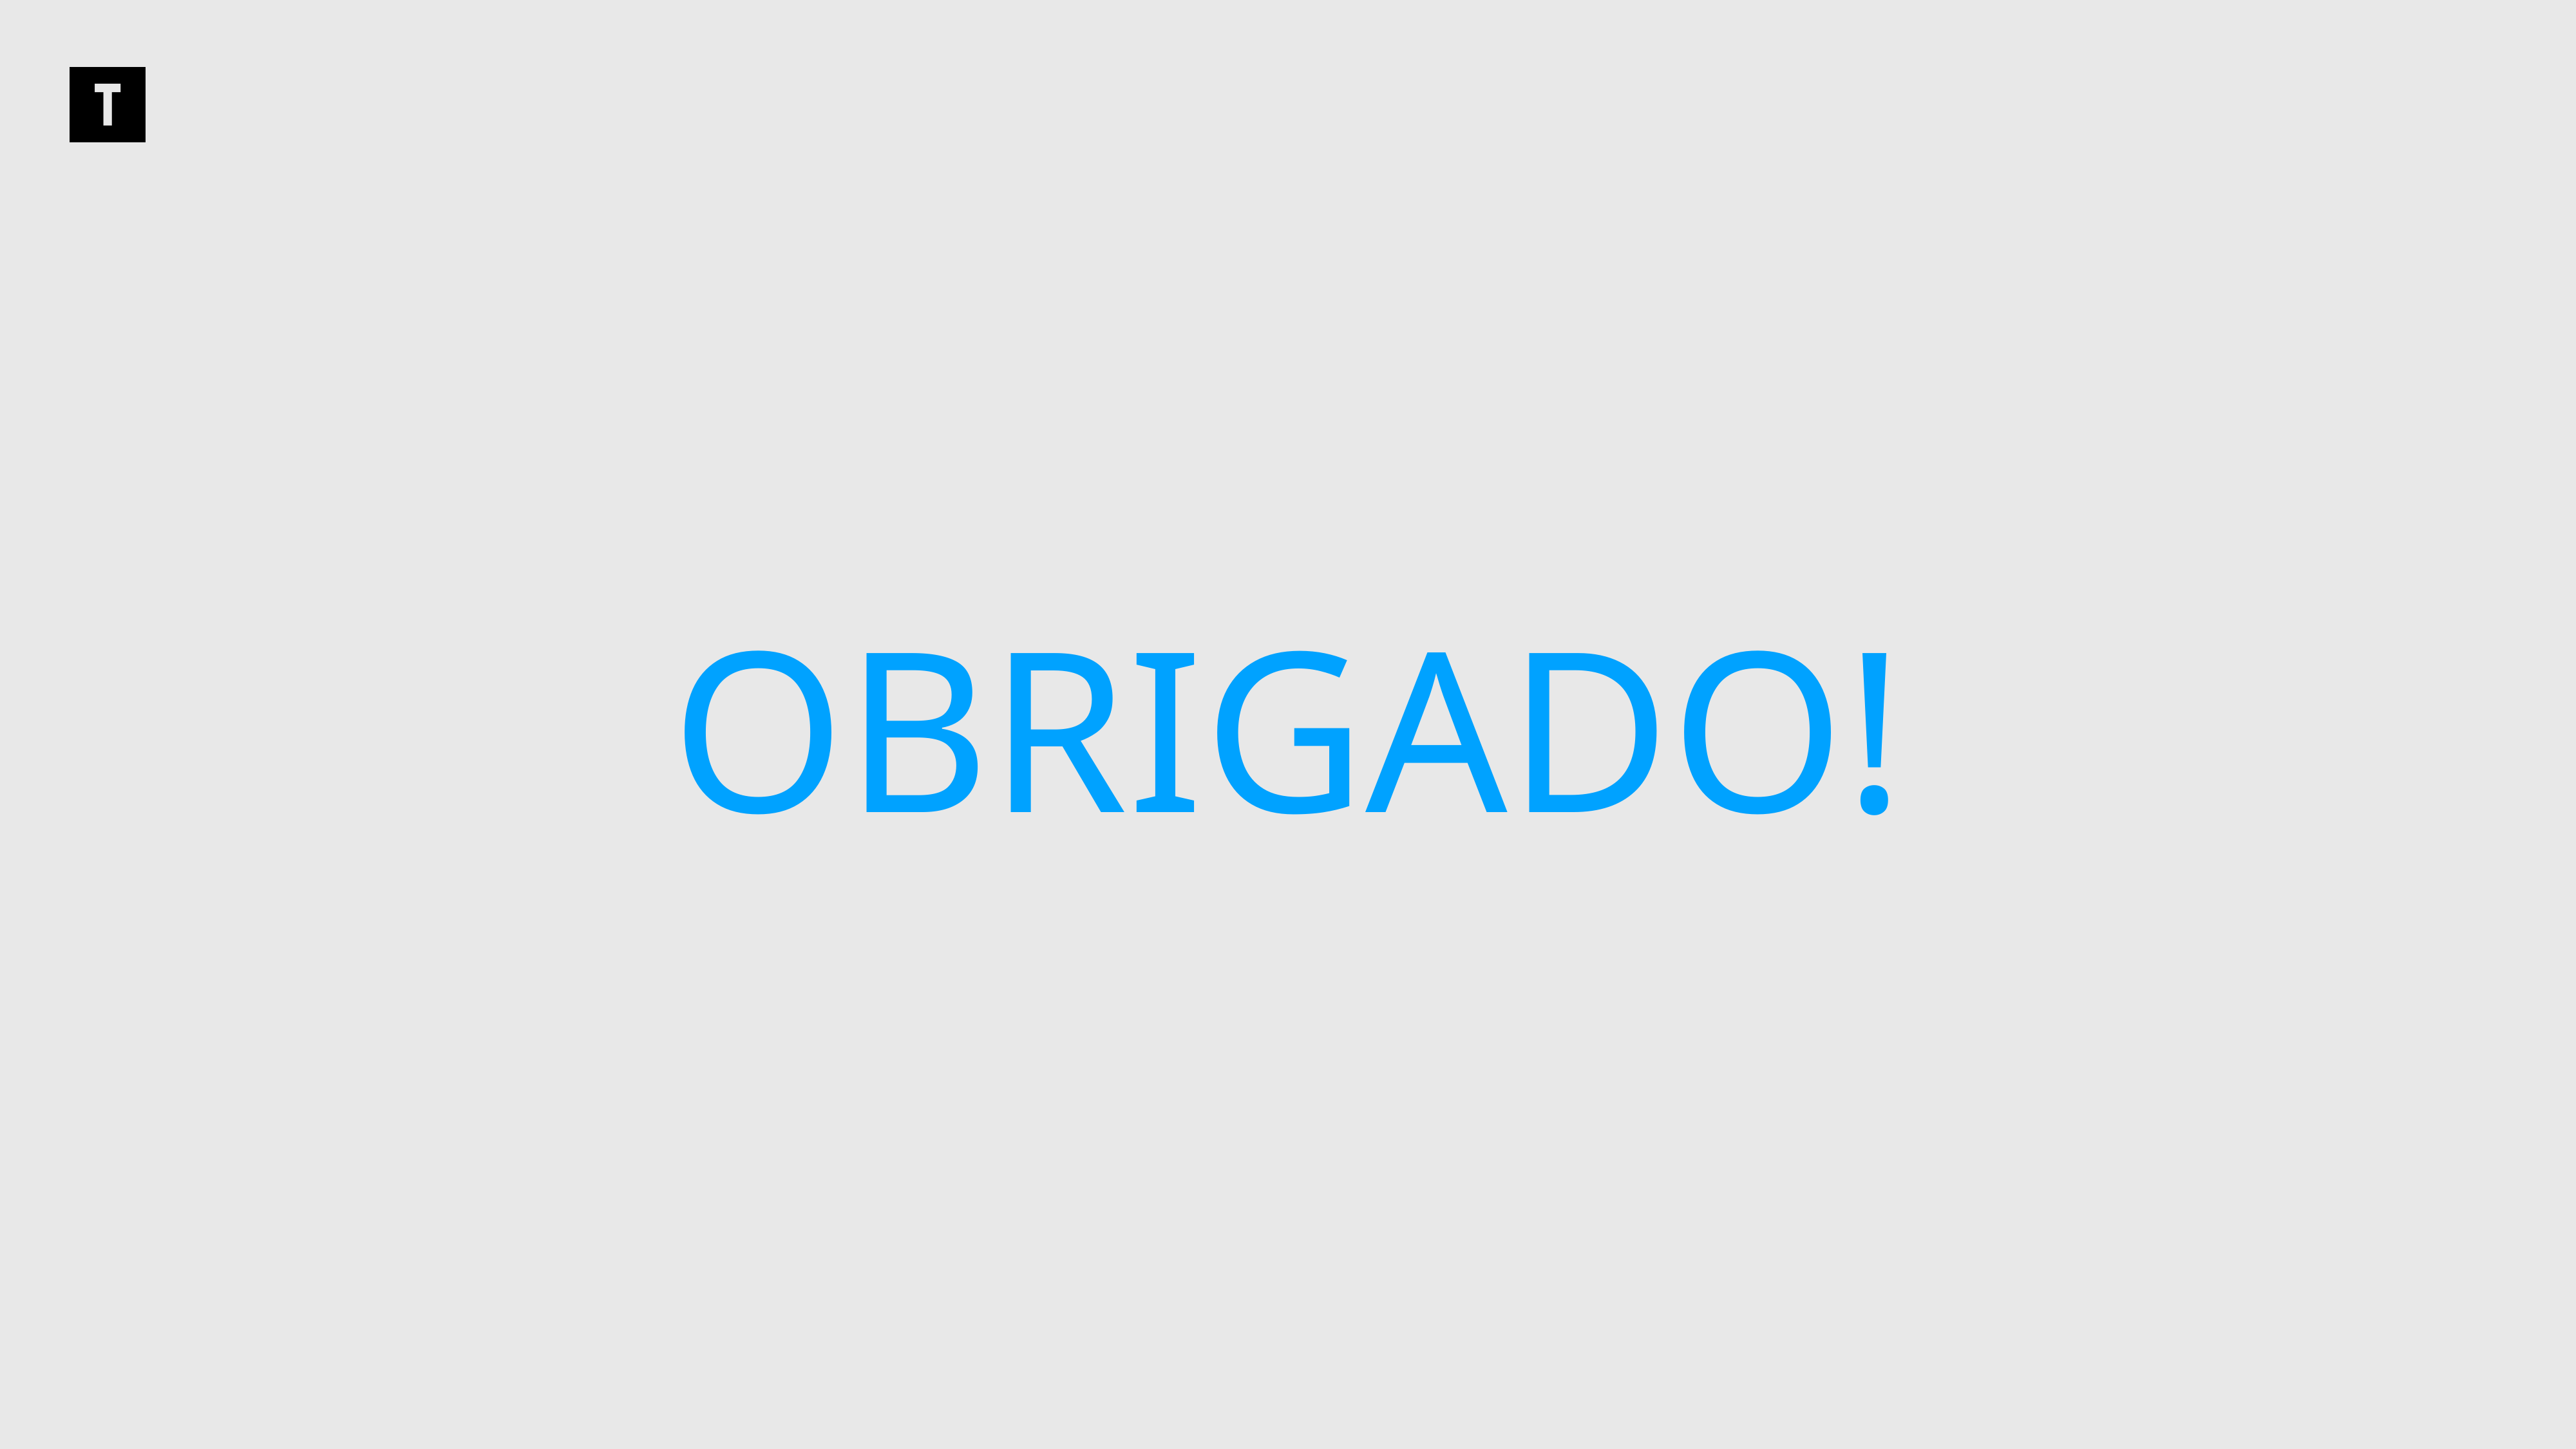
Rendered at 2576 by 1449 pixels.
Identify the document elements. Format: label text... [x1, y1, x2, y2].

text_box OBRIGADO! [437, 584, 2139, 862]
picture [70, 67, 146, 142]
